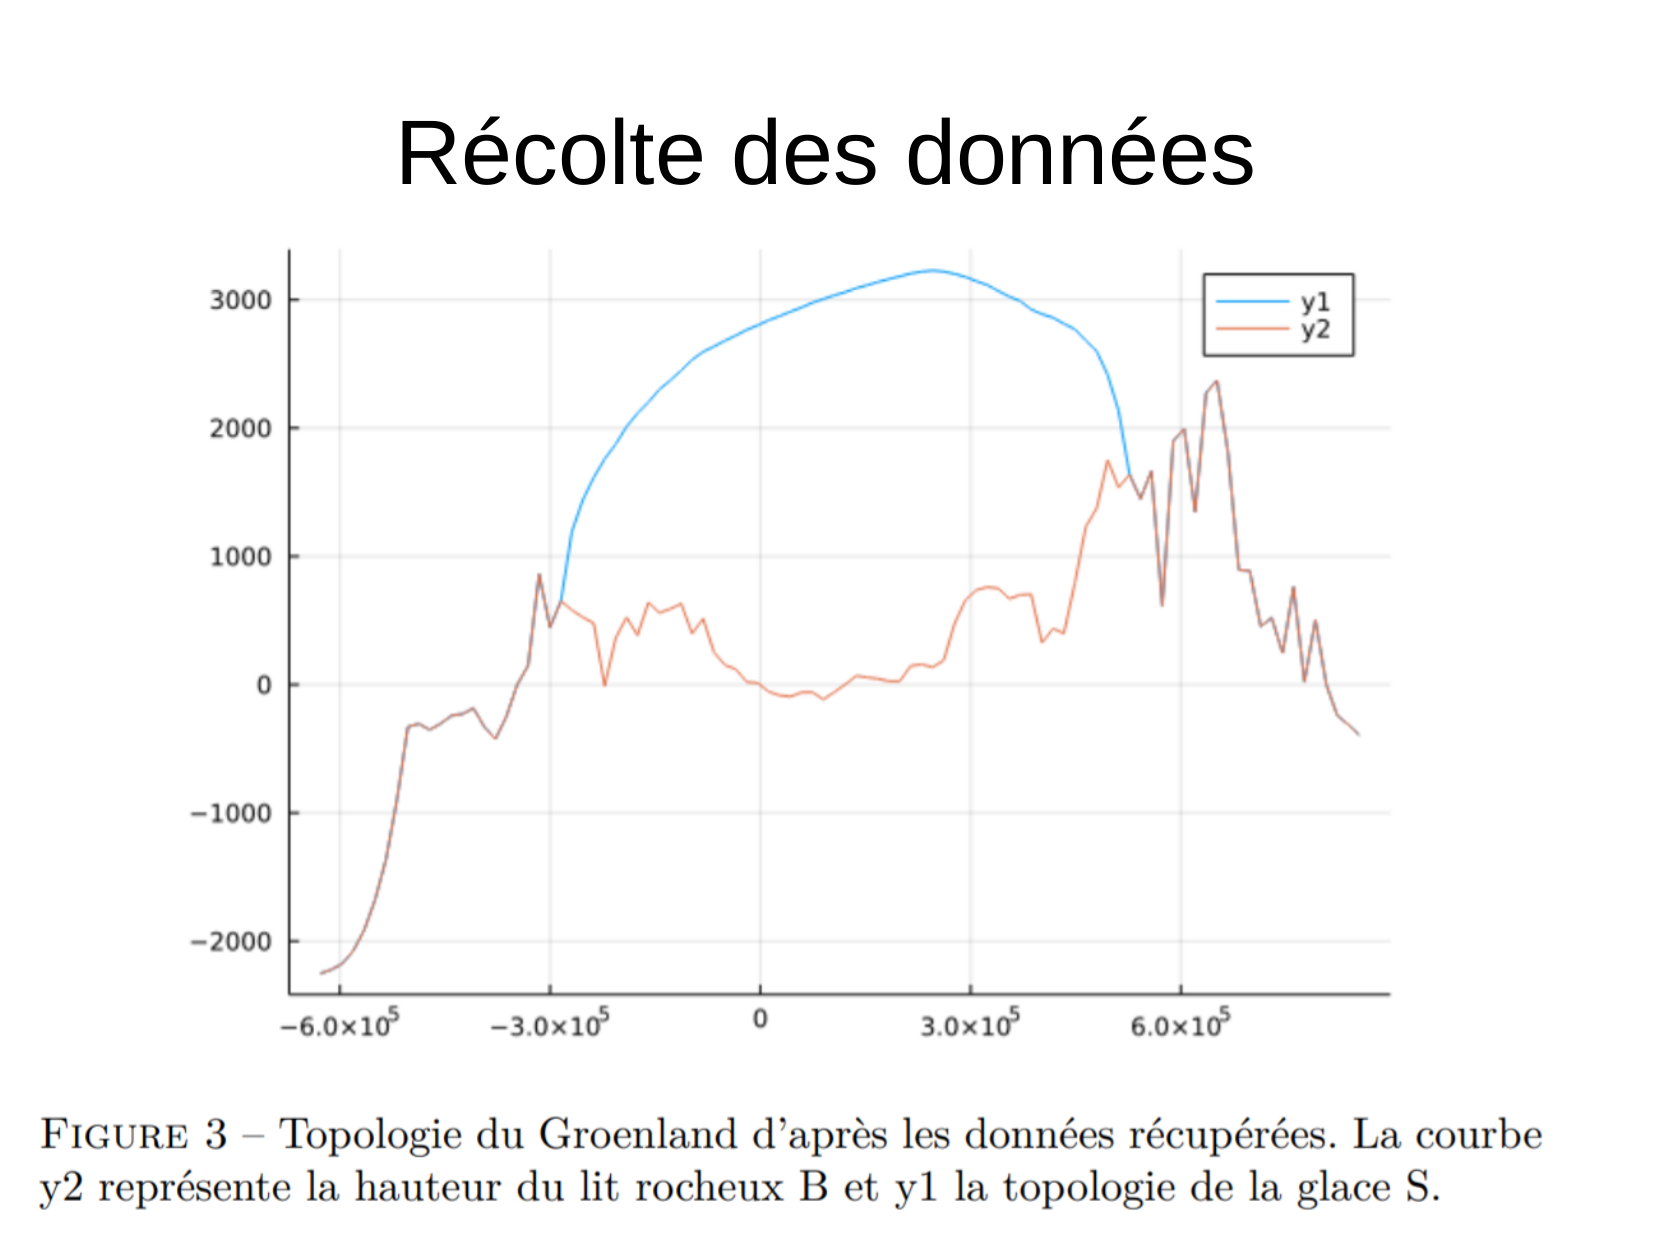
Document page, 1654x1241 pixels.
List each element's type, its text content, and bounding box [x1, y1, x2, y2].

title Récolte des données [82, 49, 1571, 239]
picture [0, 239, 1654, 1241]
